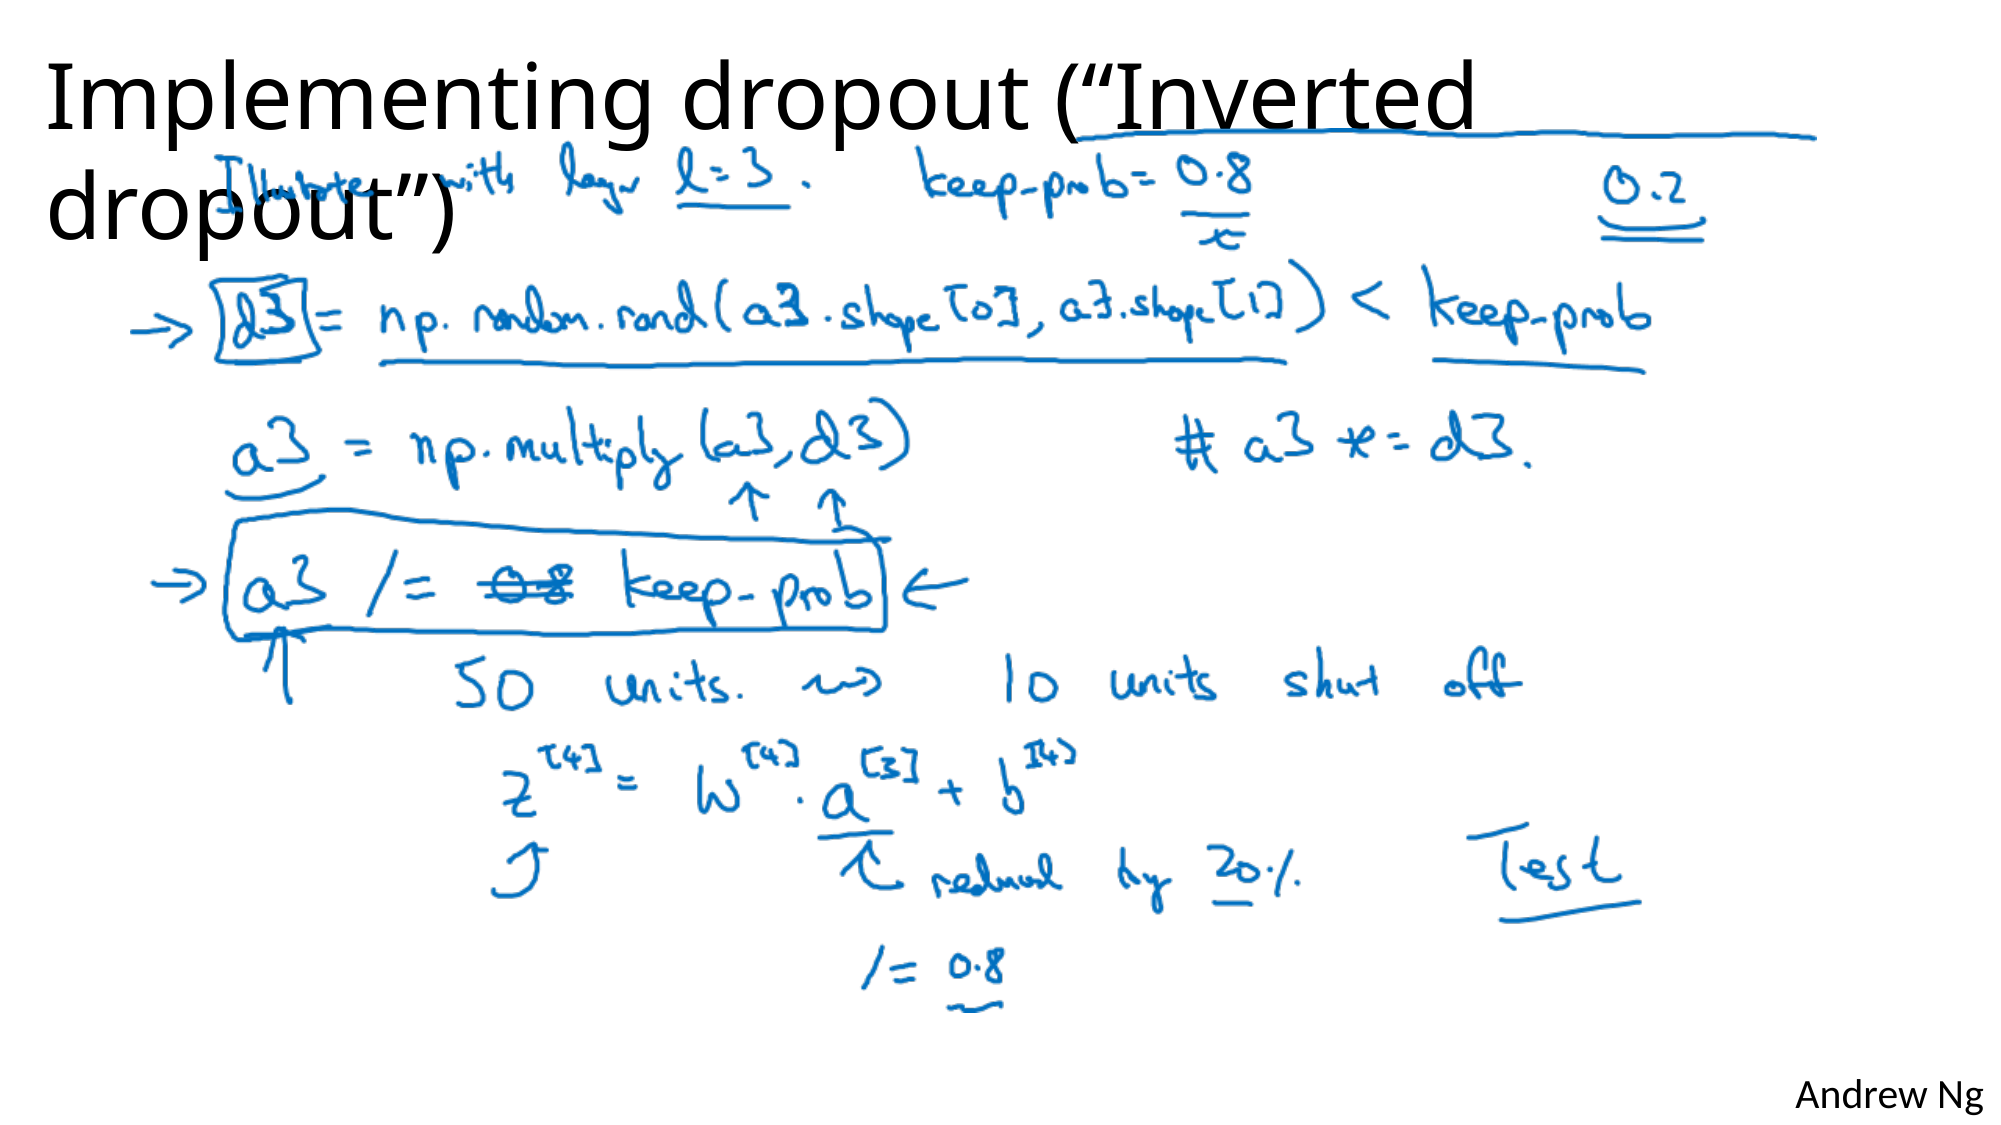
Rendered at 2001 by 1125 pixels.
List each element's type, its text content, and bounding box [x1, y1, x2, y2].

title Implementing dropout (“Inverted dropout”) [30, 29, 1915, 248]
picture [130, 128, 1817, 1013]
